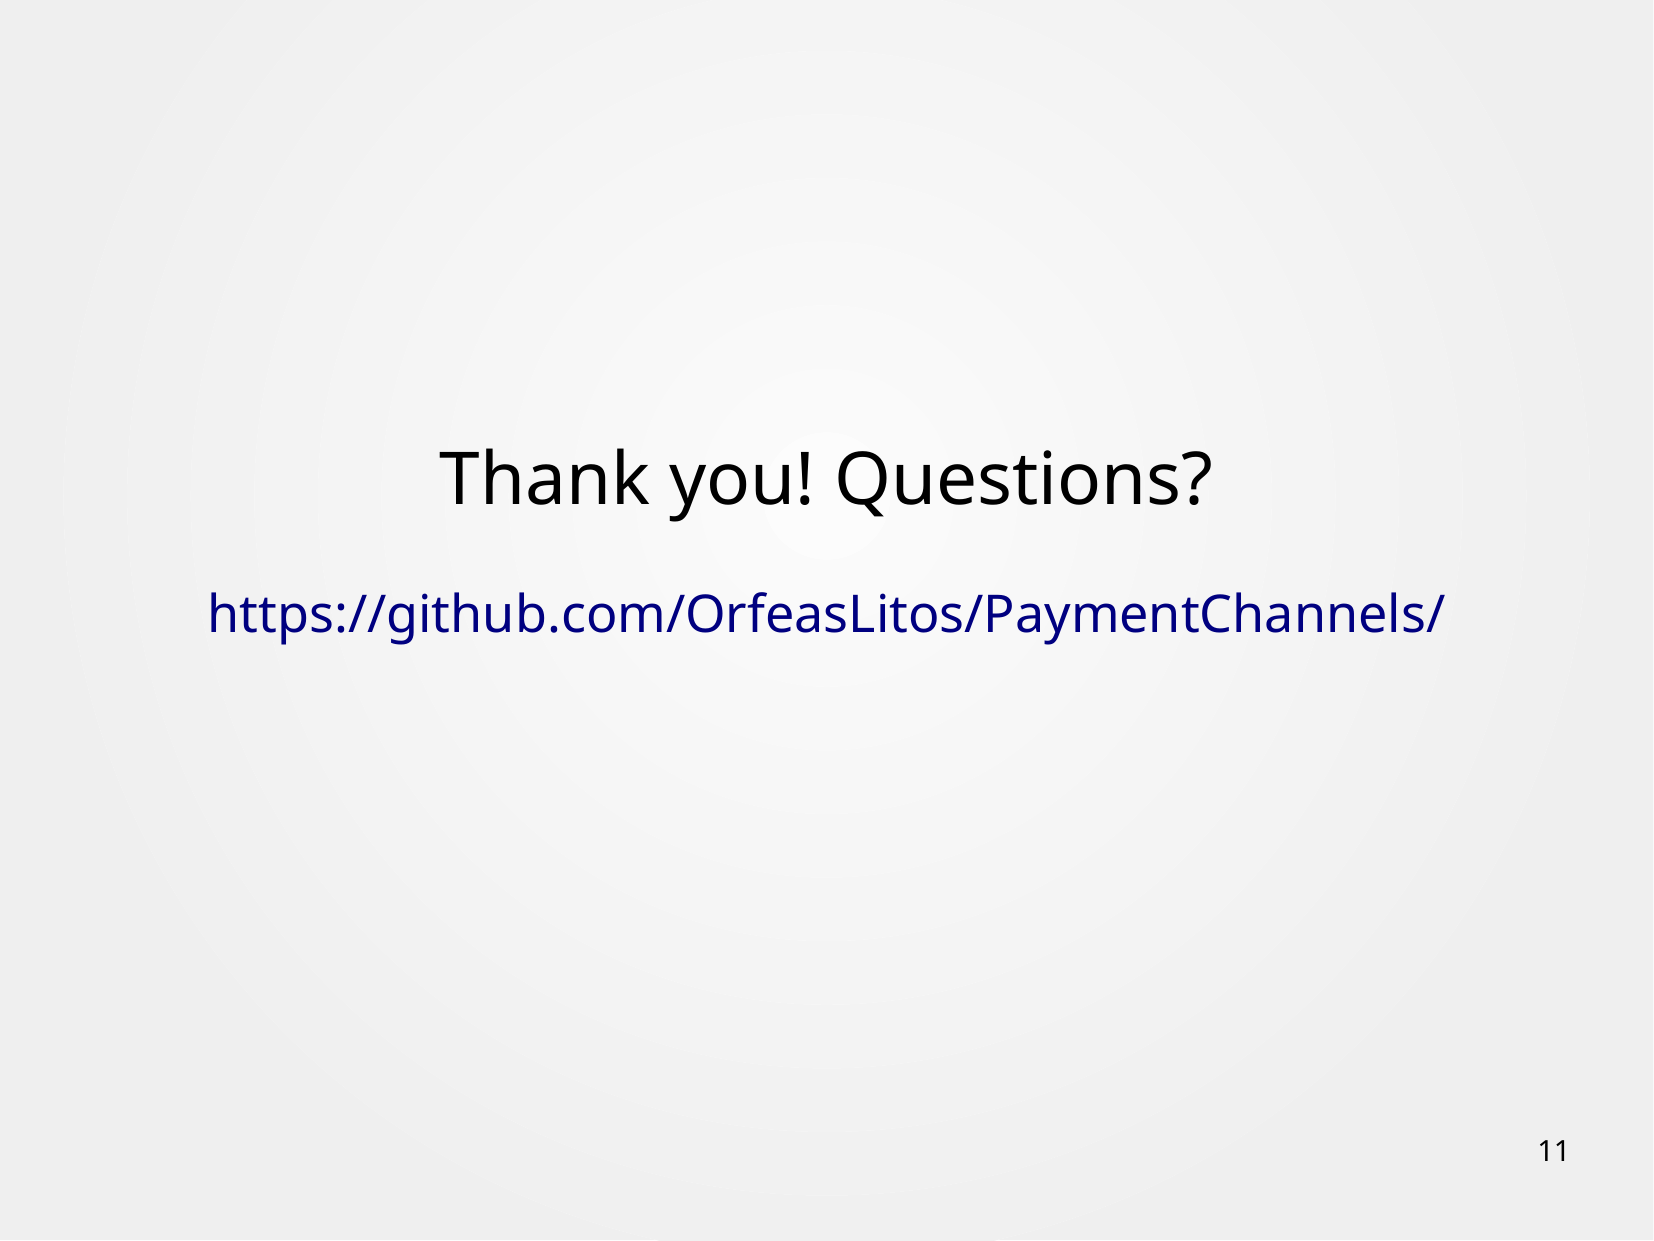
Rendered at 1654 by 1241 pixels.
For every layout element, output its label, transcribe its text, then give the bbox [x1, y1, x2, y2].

text_box Thank you! Questions? https://github.com/OrfeasLitos/PaymentChannels/ [155, 419, 1499, 656]
